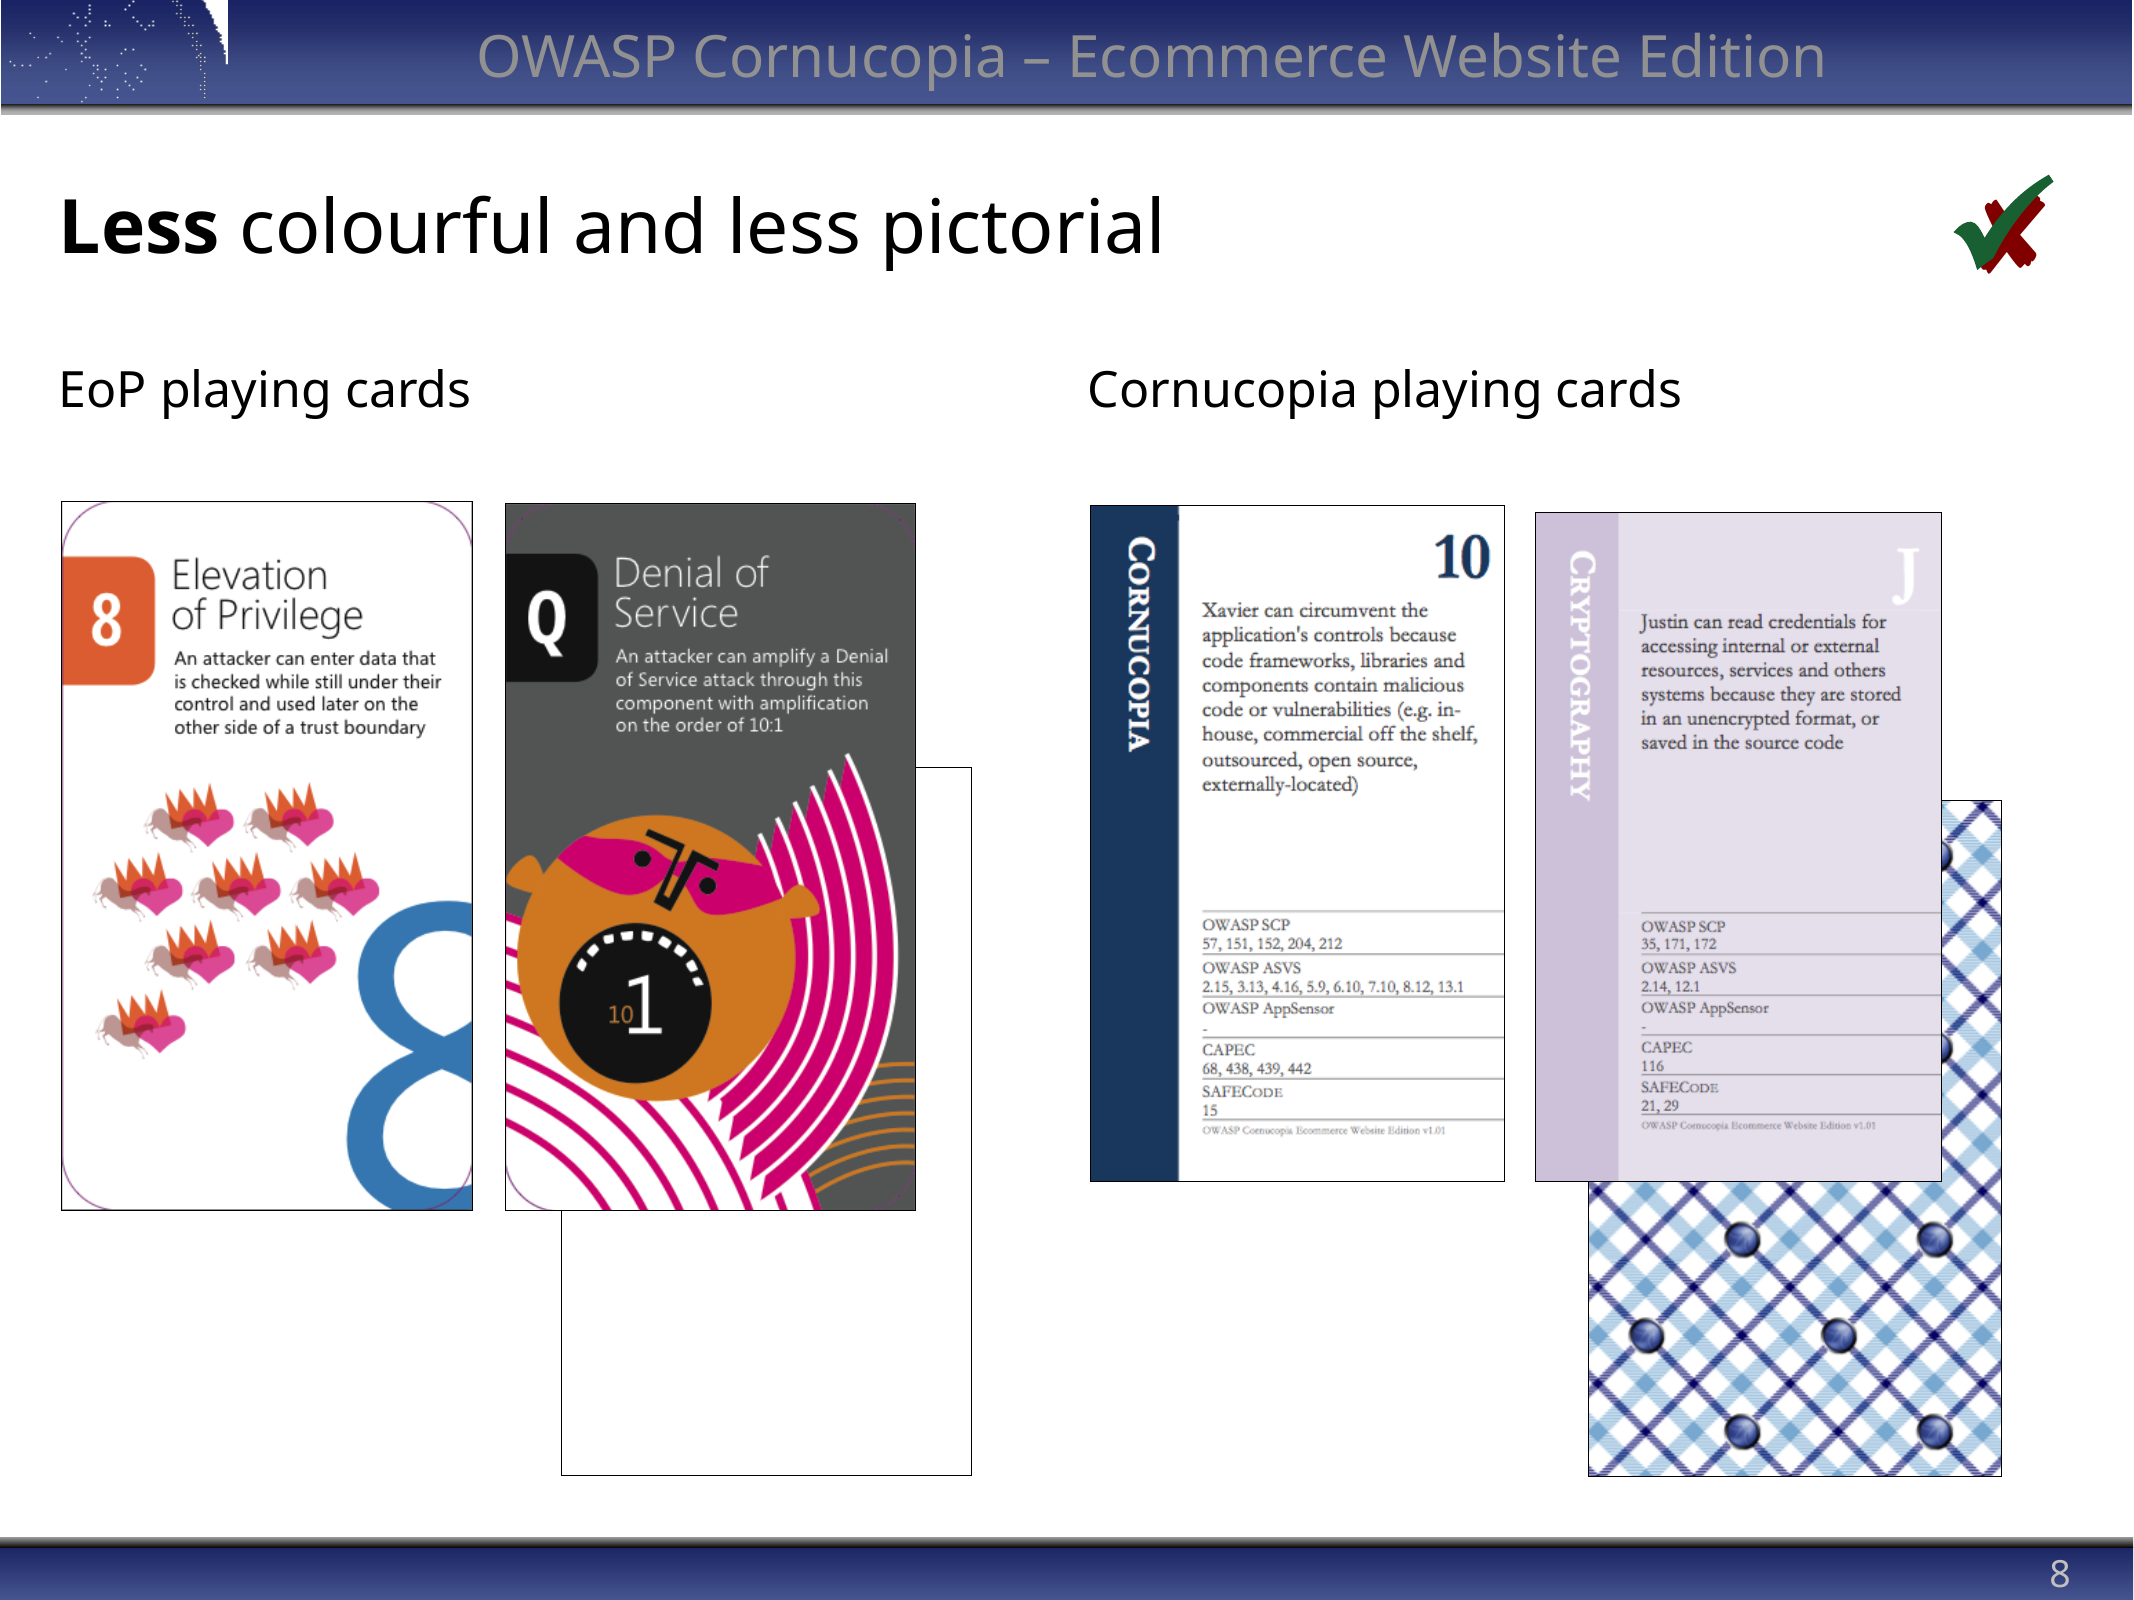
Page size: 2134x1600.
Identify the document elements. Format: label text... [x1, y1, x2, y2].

list ü [1730, 177, 2061, 325]
picture [1090, 505, 1505, 1182]
list Cornucopia playing cards [1087, 354, 2068, 443]
title Less colourful and less pictorial [58, 124, 2126, 325]
picture [505, 503, 972, 1476]
list EoP playing cards [58, 354, 1039, 443]
picture [61, 501, 473, 1211]
picture [1535, 512, 2002, 1477]
